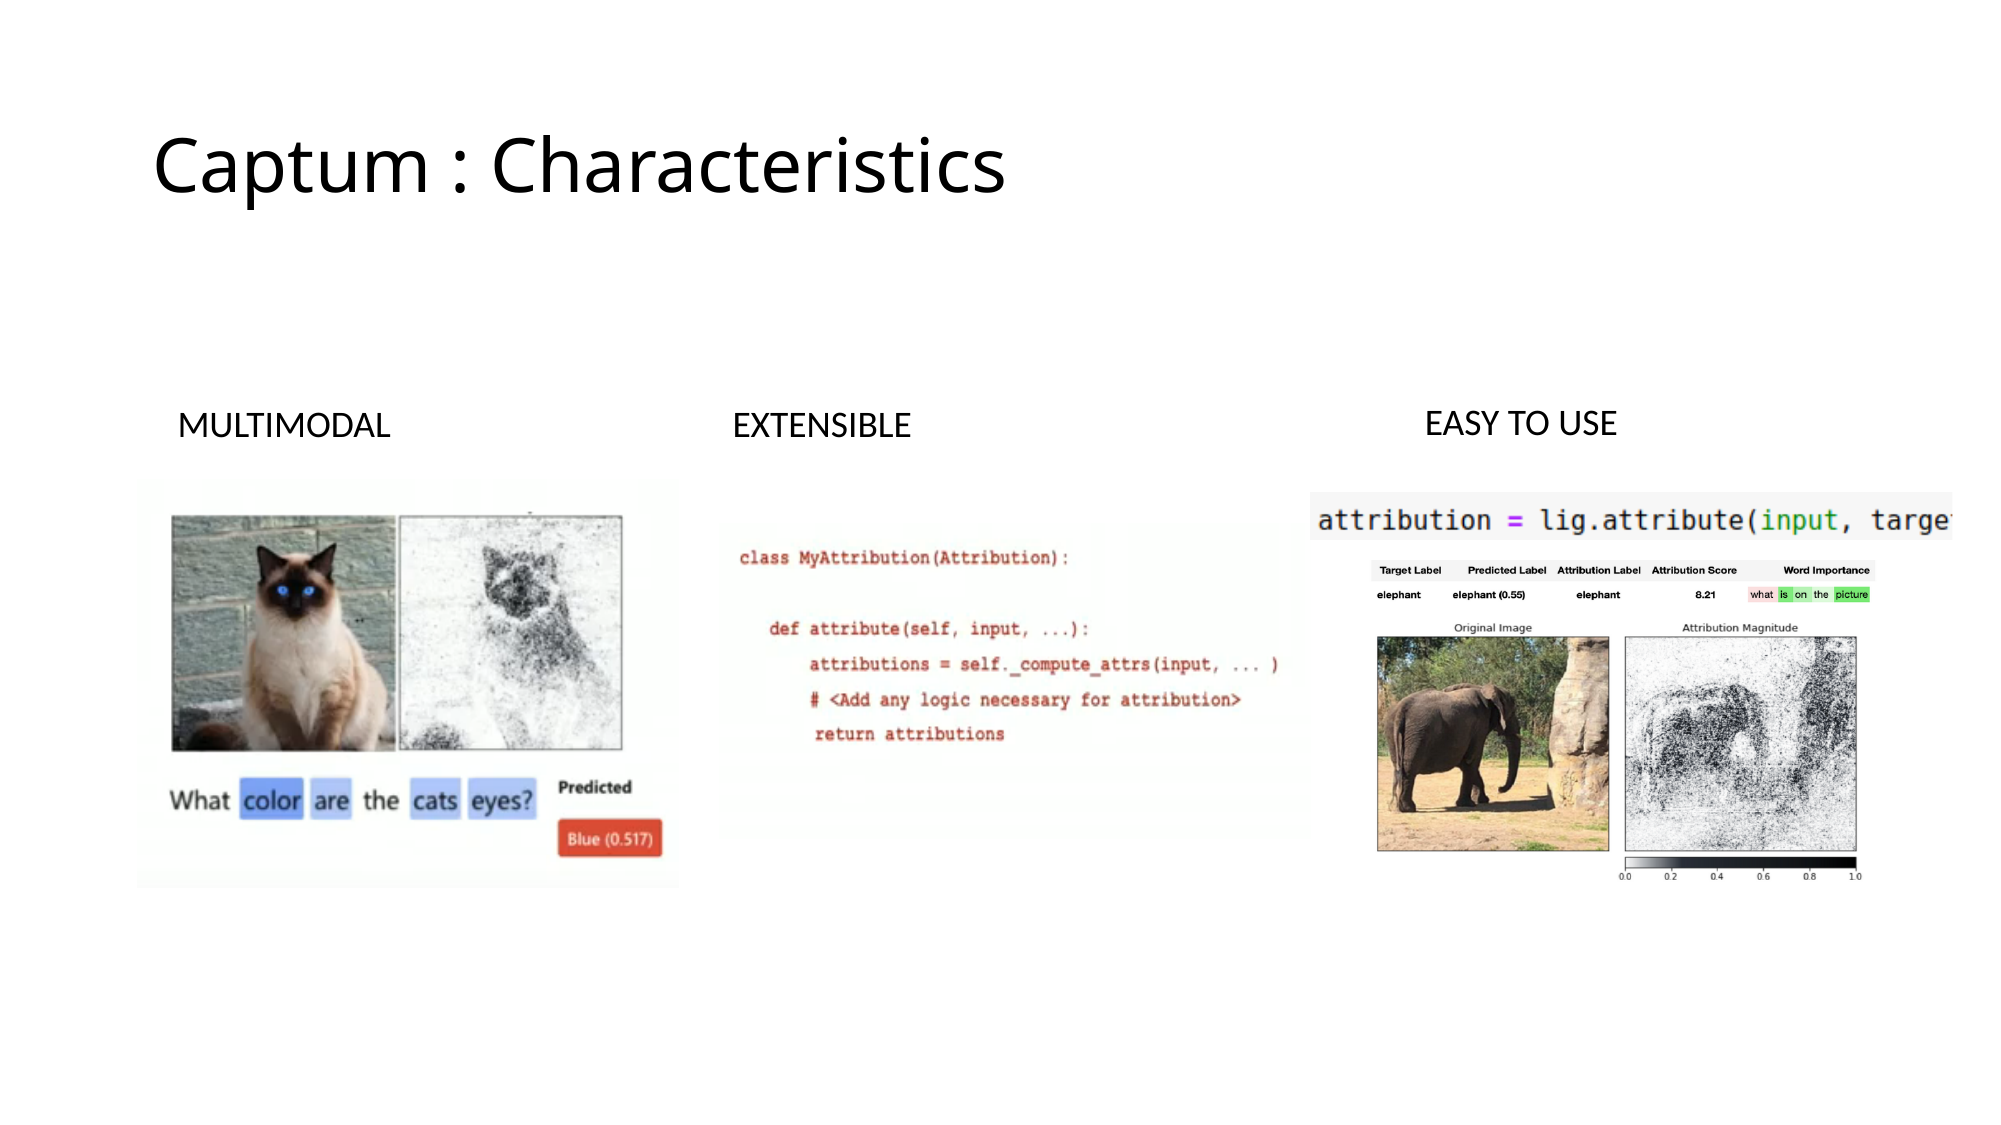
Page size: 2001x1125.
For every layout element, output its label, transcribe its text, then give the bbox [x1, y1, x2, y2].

text_box MULTIMODAL [162, 392, 615, 453]
text_box EASY TO USE [1410, 390, 1831, 492]
text_box EXTENSIBLE [717, 392, 1170, 453]
picture [1367, 560, 1897, 894]
title Captum : Characteristics [137, 59, 1863, 278]
picture [719, 492, 1953, 839]
picture [137, 479, 679, 889]
